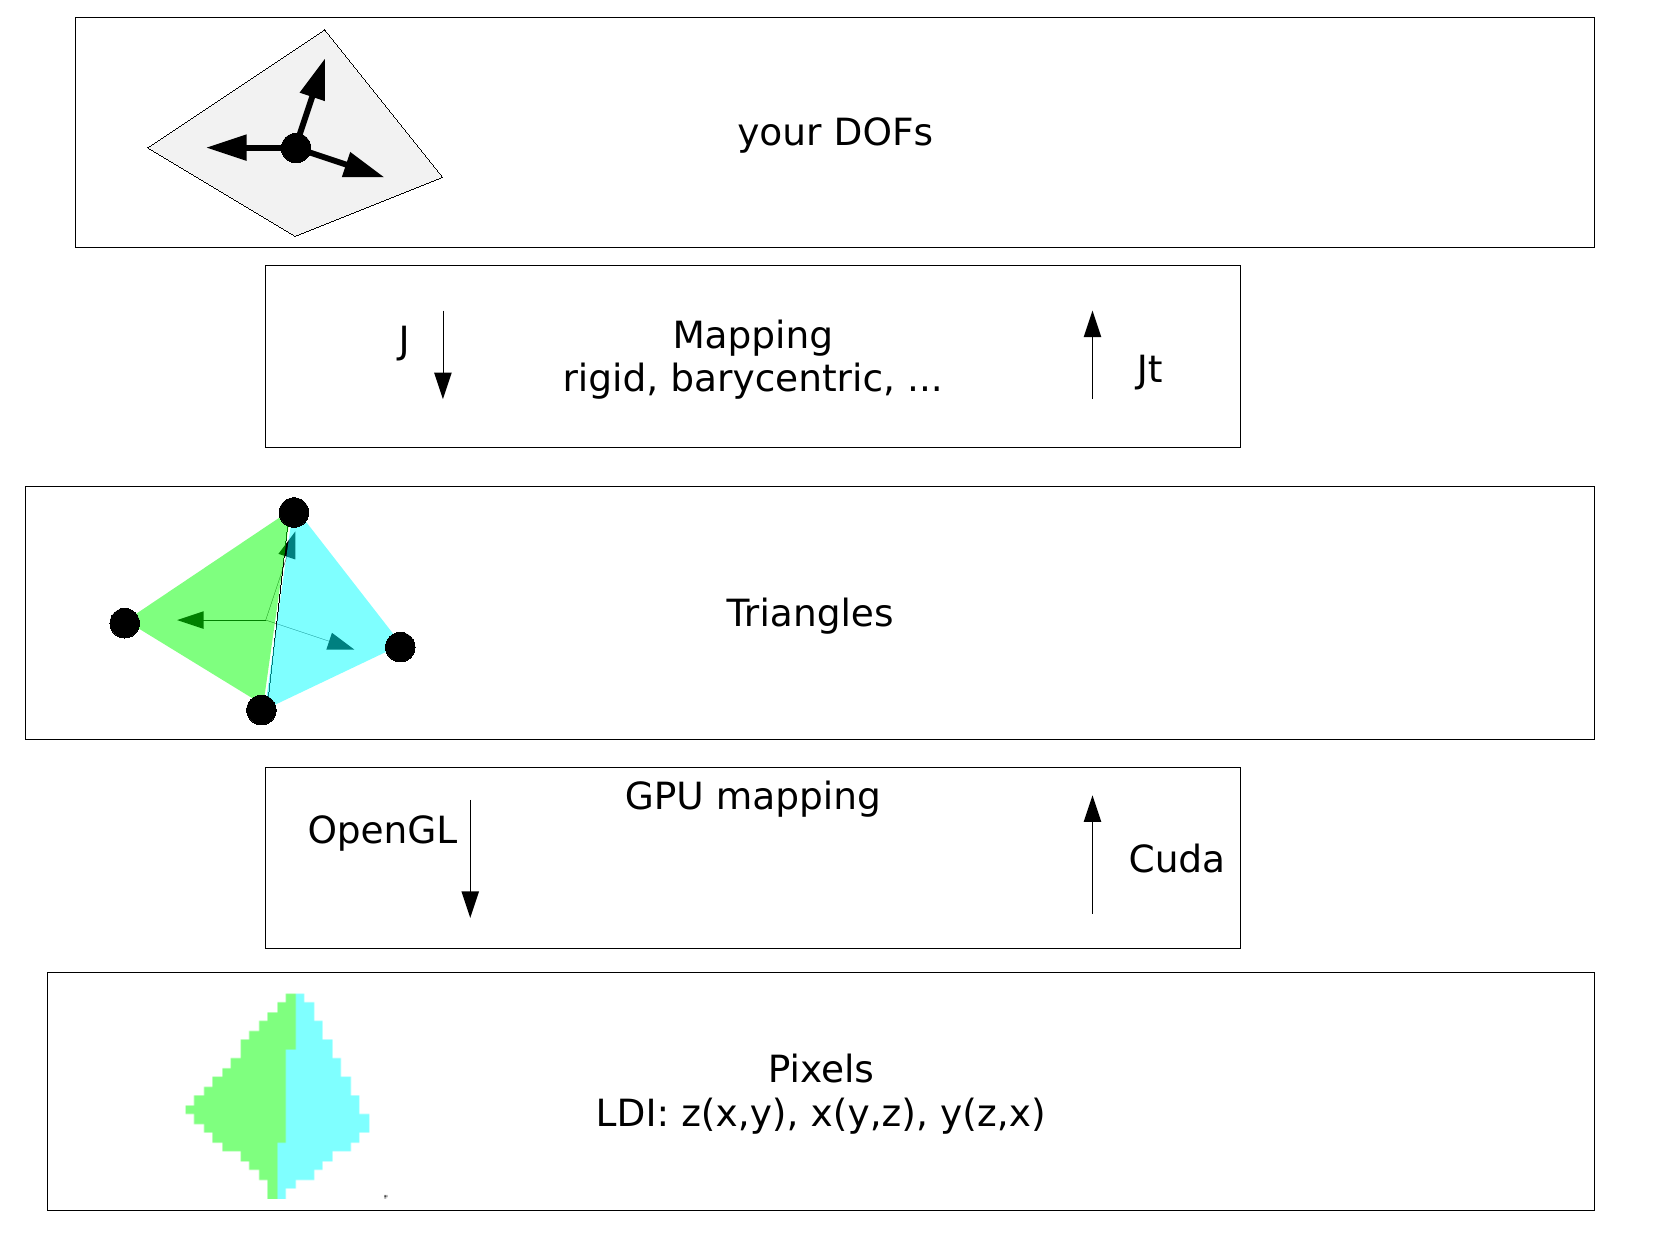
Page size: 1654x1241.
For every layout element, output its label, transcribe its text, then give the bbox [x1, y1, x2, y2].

text_box Jt [1122, 340, 1178, 400]
text_box Cuda [1113, 830, 1241, 889]
text_box Mapping rigid, barycentric, ... [265, 265, 1241, 448]
text_box OpenGL [292, 801, 473, 861]
text_box your DOFs [75, 17, 1595, 248]
text_box [281, 133, 311, 163]
text_box [109, 497, 416, 725]
picture [181, 989, 388, 1199]
text_box Triangles [25, 486, 1595, 740]
text_box GPU mapping [265, 767, 1241, 949]
text_box Pixels LDI: z(x,y), x(y,z), y(z,x) [47, 972, 1595, 1211]
text_box J [383, 311, 425, 370]
